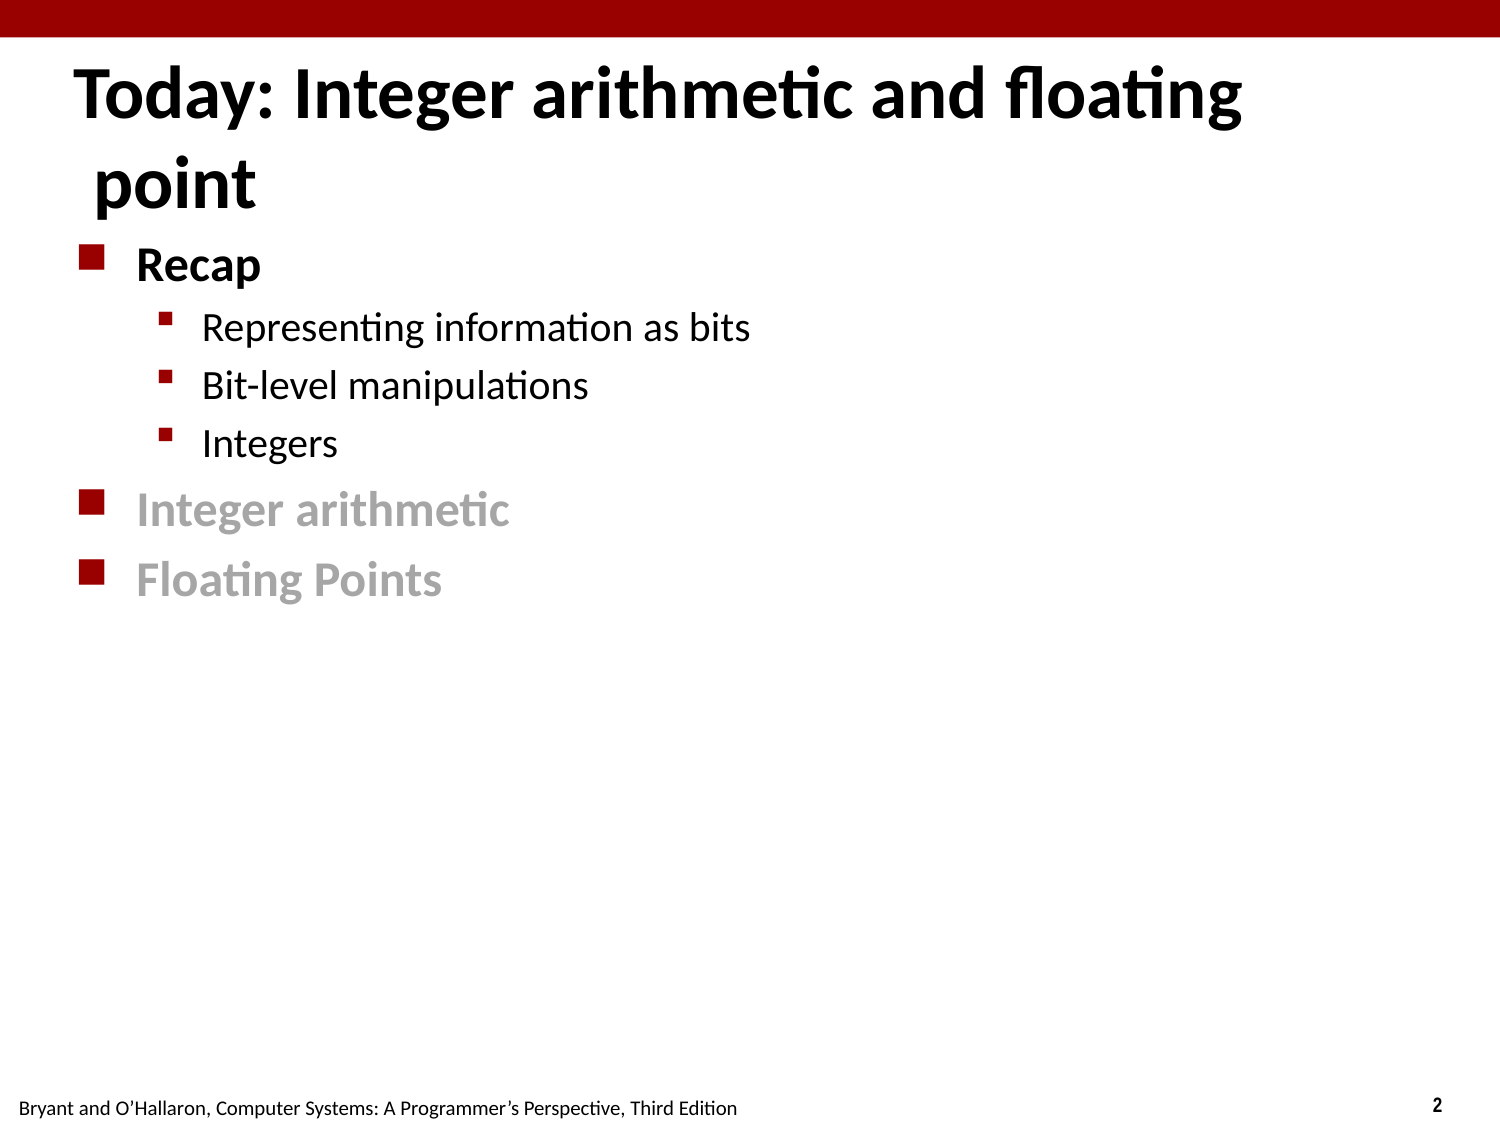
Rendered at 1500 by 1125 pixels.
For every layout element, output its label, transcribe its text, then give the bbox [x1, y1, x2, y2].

list Recap Representing information as bits Bit-level manipulations Integers Integer arithmetic Floating Points [65, 223, 1361, 1040]
title Today: Integer arithmetic and floating point [58, 71, 1304, 197]
